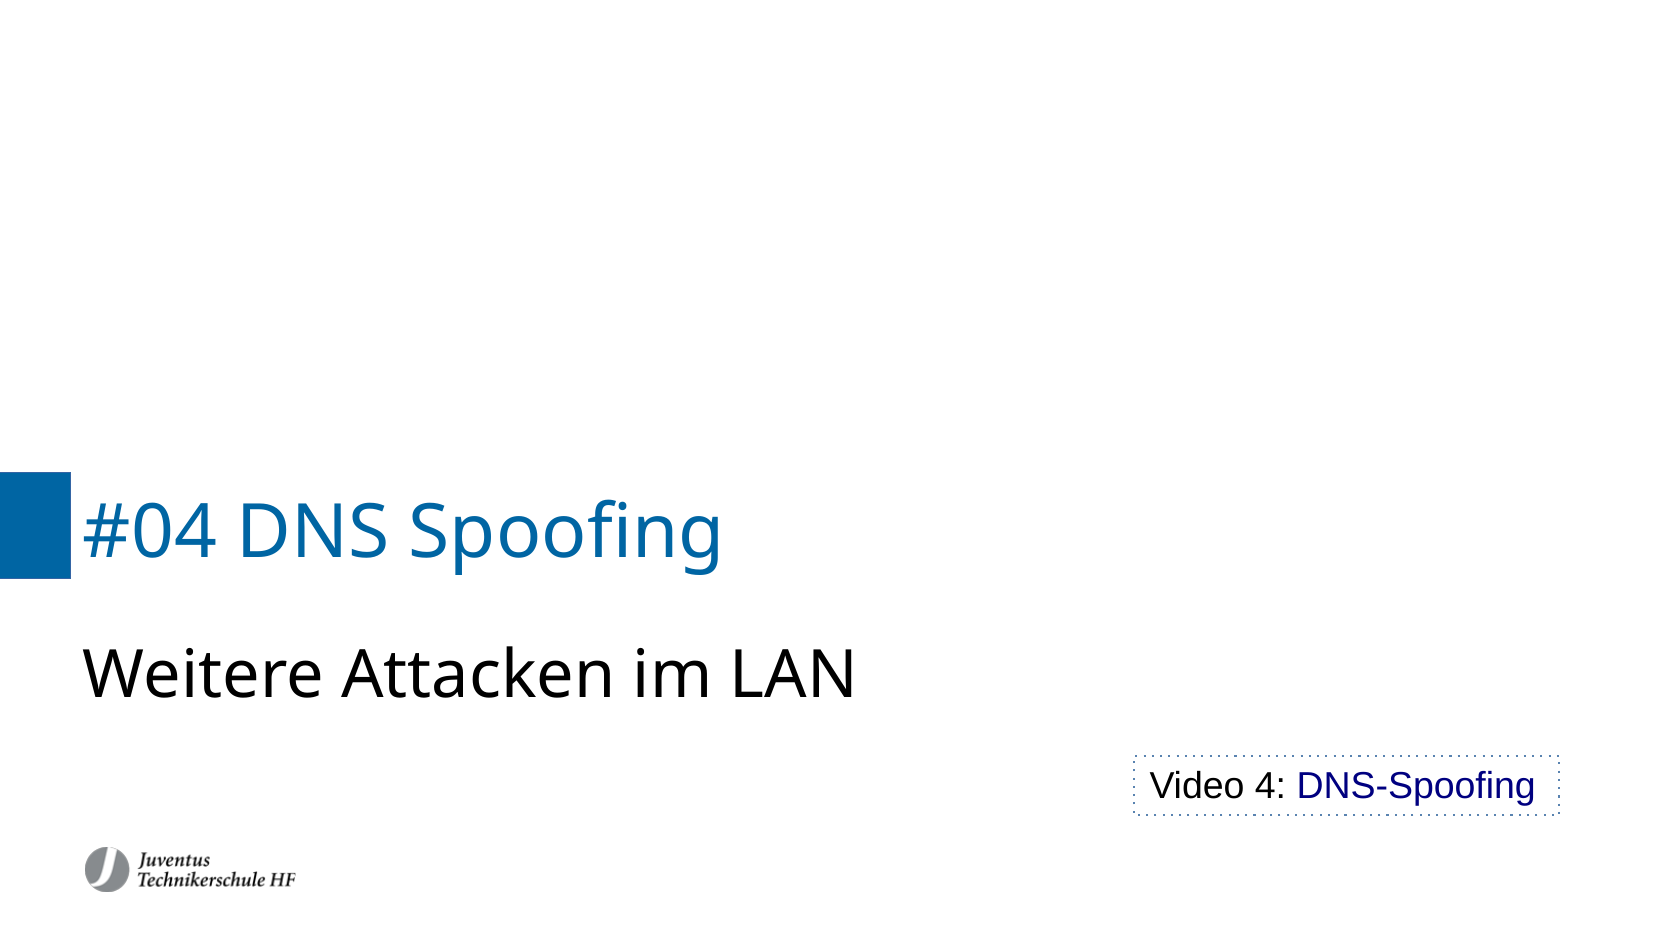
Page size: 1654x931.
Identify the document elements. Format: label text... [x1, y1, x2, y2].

text_box Video 4: DNS-Spoofing [1133, 756, 1560, 816]
title #04 DNS Spoofing [82, 450, 1571, 606]
picture [85, 847, 296, 892]
list Weitere Attacken im LAN [82, 625, 1571, 758]
